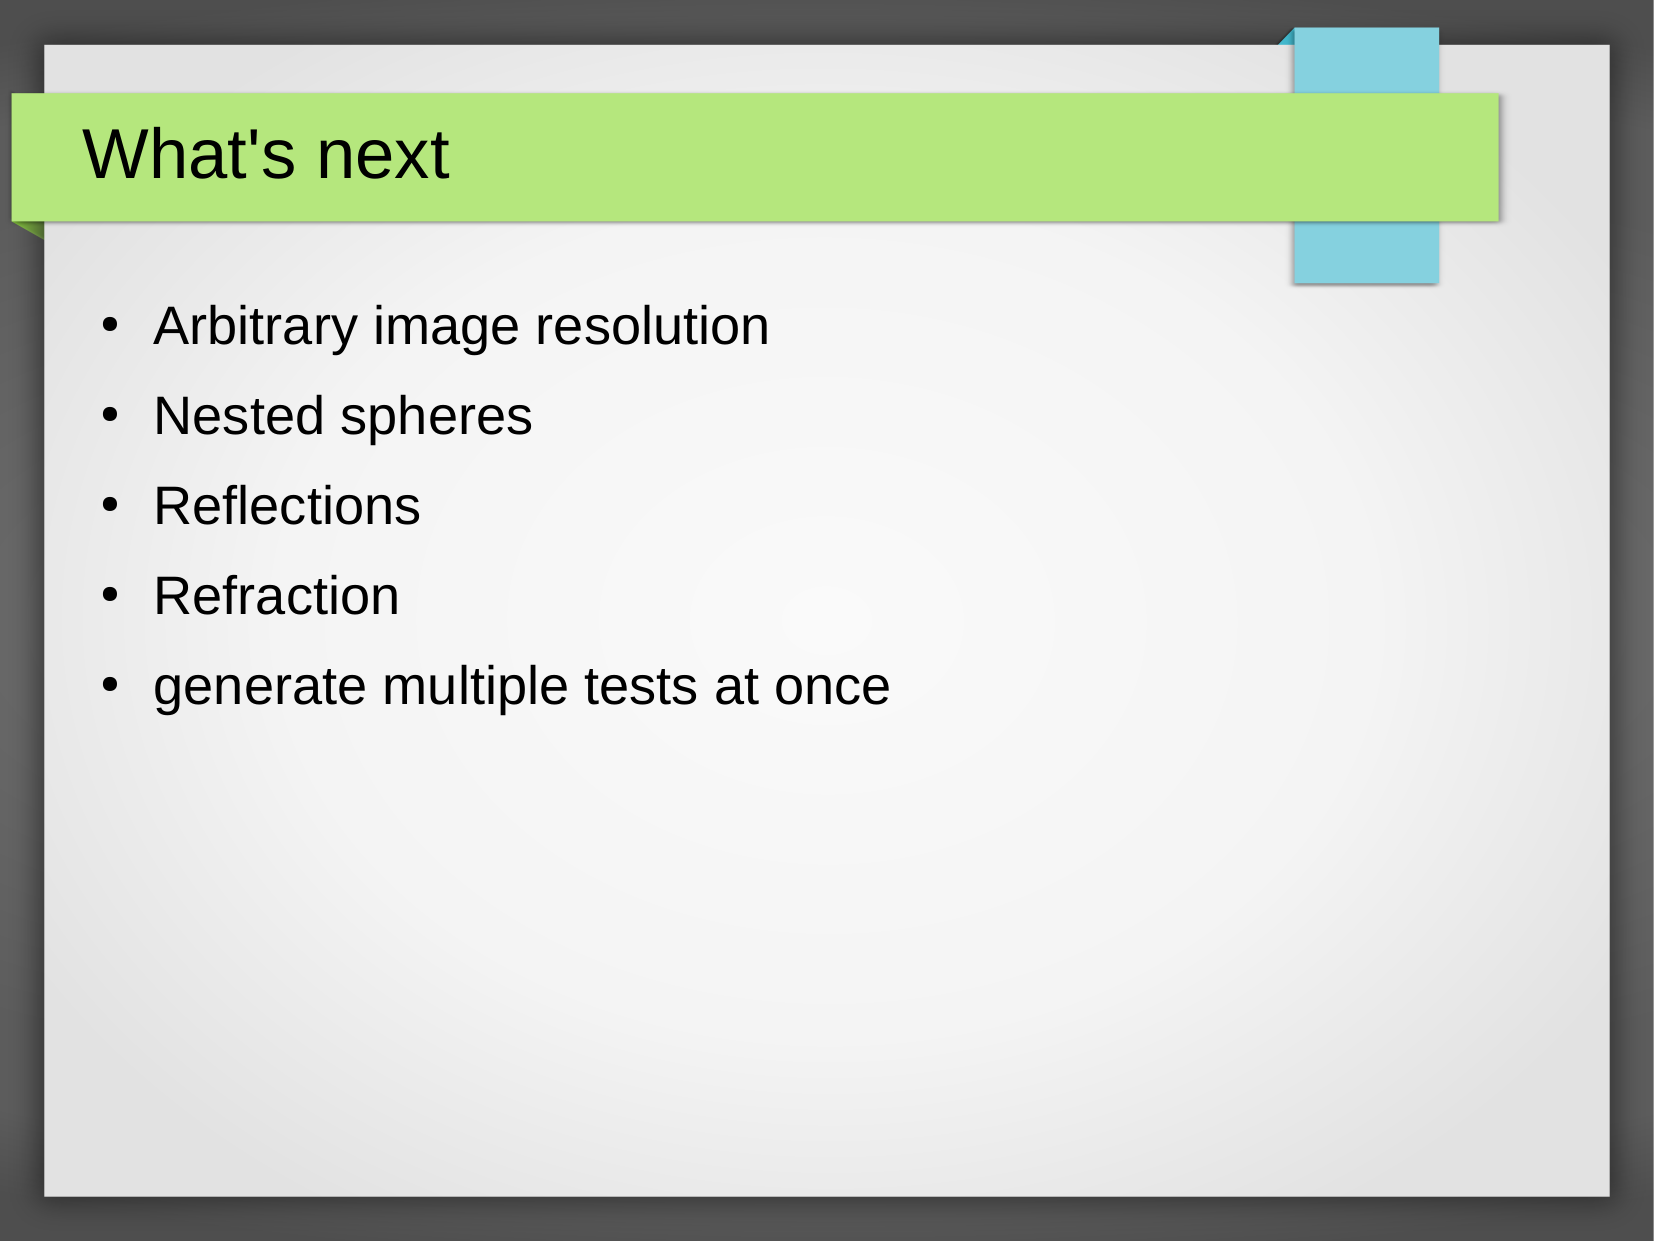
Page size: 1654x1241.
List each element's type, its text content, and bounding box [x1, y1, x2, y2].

title What's next [82, 94, 1264, 213]
list Arbitrary image resolution Nested spheres Reflections Refraction generate multiple tests at once [82, 295, 1571, 1015]
picture [0, 0, 1654, 1241]
